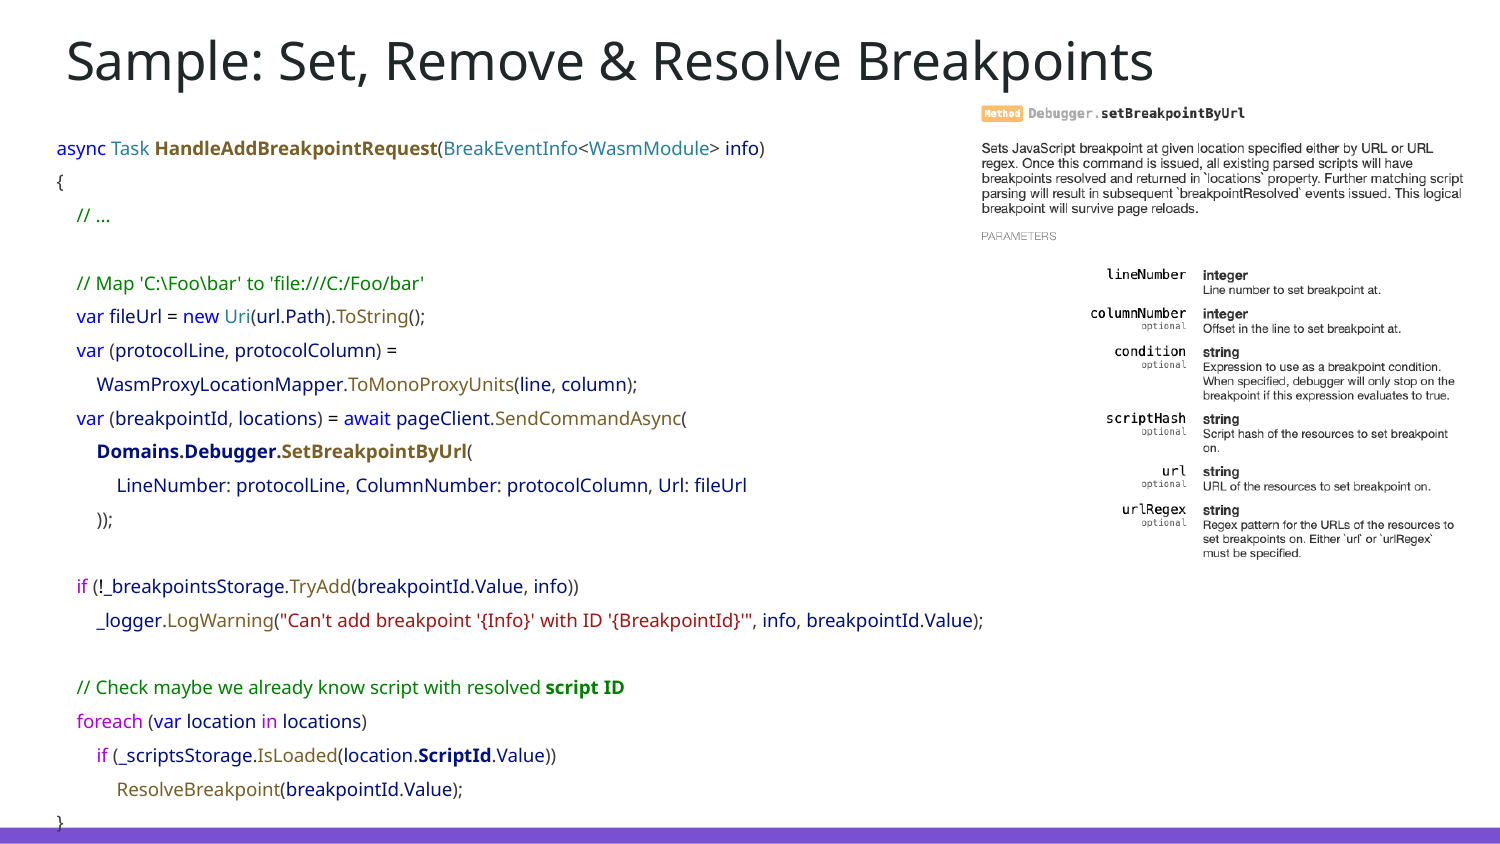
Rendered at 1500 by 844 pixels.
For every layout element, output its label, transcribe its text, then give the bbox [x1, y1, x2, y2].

list async Task HandleAddBreakpointRequest(BreakEventInfo<WasmModule> info) { // ... // Map 'C:\Foo\bar' to 'file:///C:/Foo/bar' var fileUrl = new Uri(url.Path).ToString(); var (protocolLine, protocolColumn) = WasmProxyLocationMapper.ToMonoProxyUnits(line, column); var (breakpointId, locations) = await pageClient.SendCommandAsync( Domains.Debugger.SetBreakpointByUrl( LineNumber: protocolLine, ColumnNumber: protocolColumn, Url: fileUrl )); if (!_breakpointsStorage.TryAdd(breakpointId.Value, info)) _logger.LogWarning("Can't add breakpoint '{Info}' with ID '{BreakpointId}'", info, breakpointId.Value); // Check maybe we already know script with resolved script ID foreach (var location in locations) if (_scriptsStorage.IsLoaded(location.ScriptId.Value)) ResolveBreakpoint(breakpointId.Value); } [41, 110, 1440, 819]
picture [971, 95, 1481, 567]
title Sample: Set, Remove & Resolve Breakpoints [51, 12, 1449, 106]
